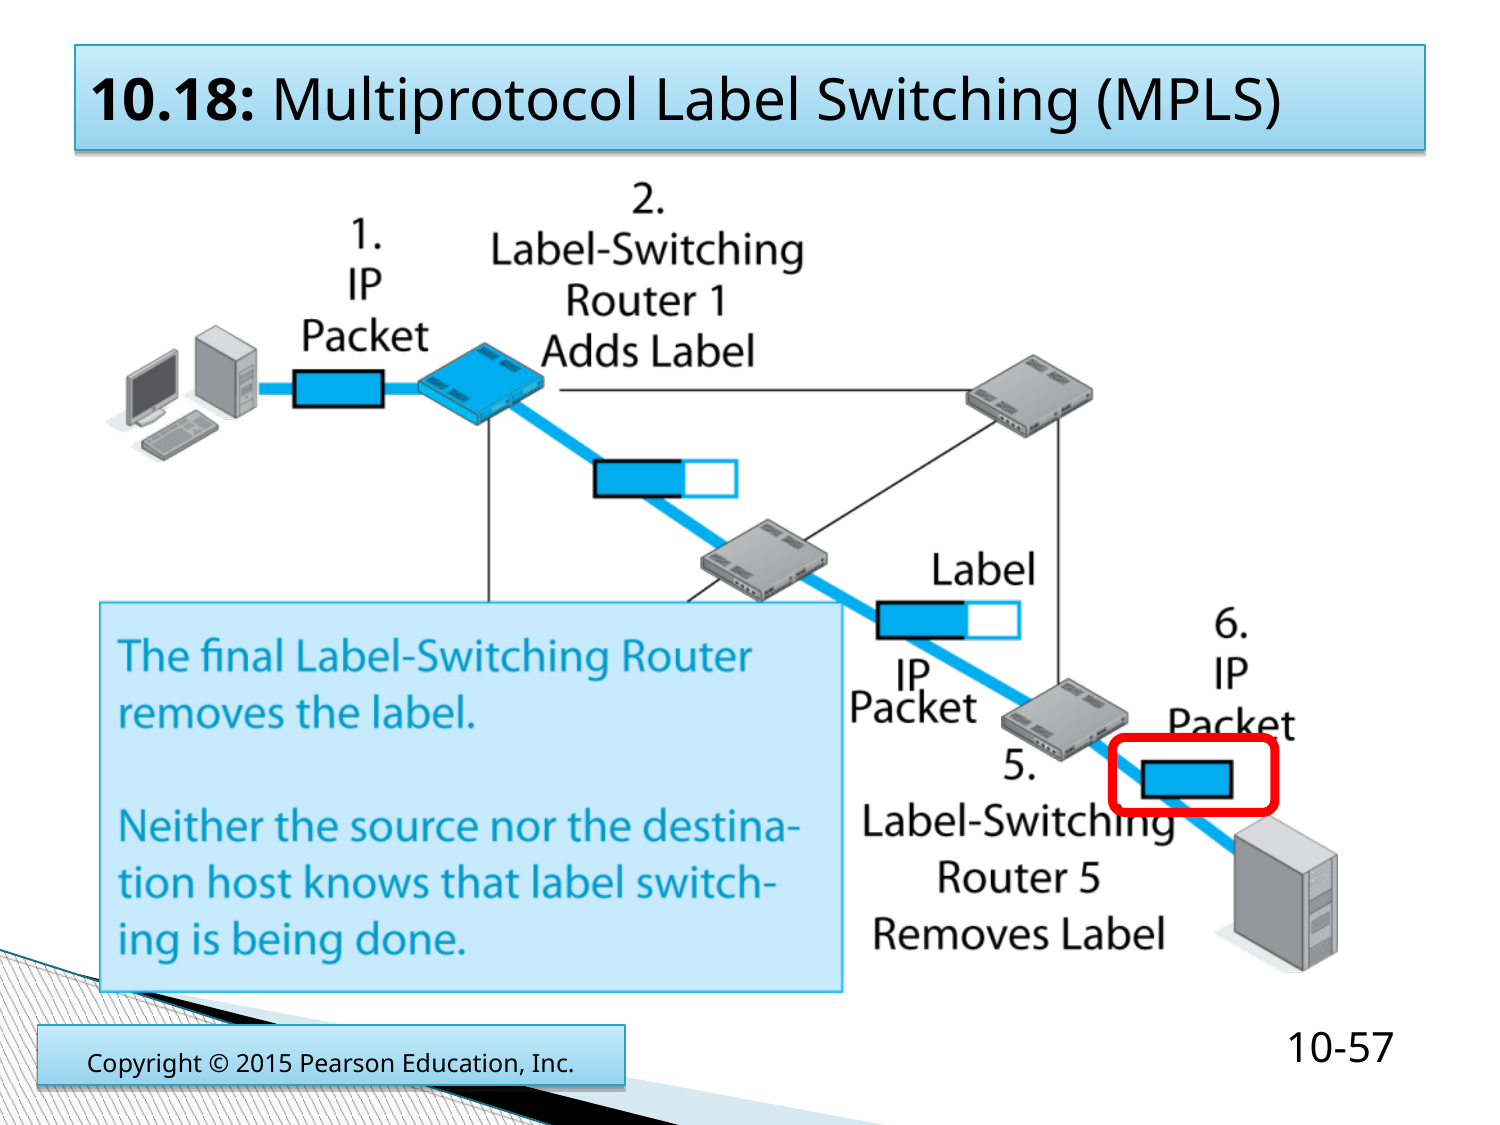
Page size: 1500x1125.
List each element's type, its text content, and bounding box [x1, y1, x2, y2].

footer Copyright © 2015 Pearson Education, Inc. [37, 1025, 625, 1085]
slide_number 10-<number> [1149, 1025, 1410, 1085]
title 10.18: Multiprotocol Label Switching (MPLS) [75, 45, 1425, 150]
picture [0, 174, 1338, 1125]
